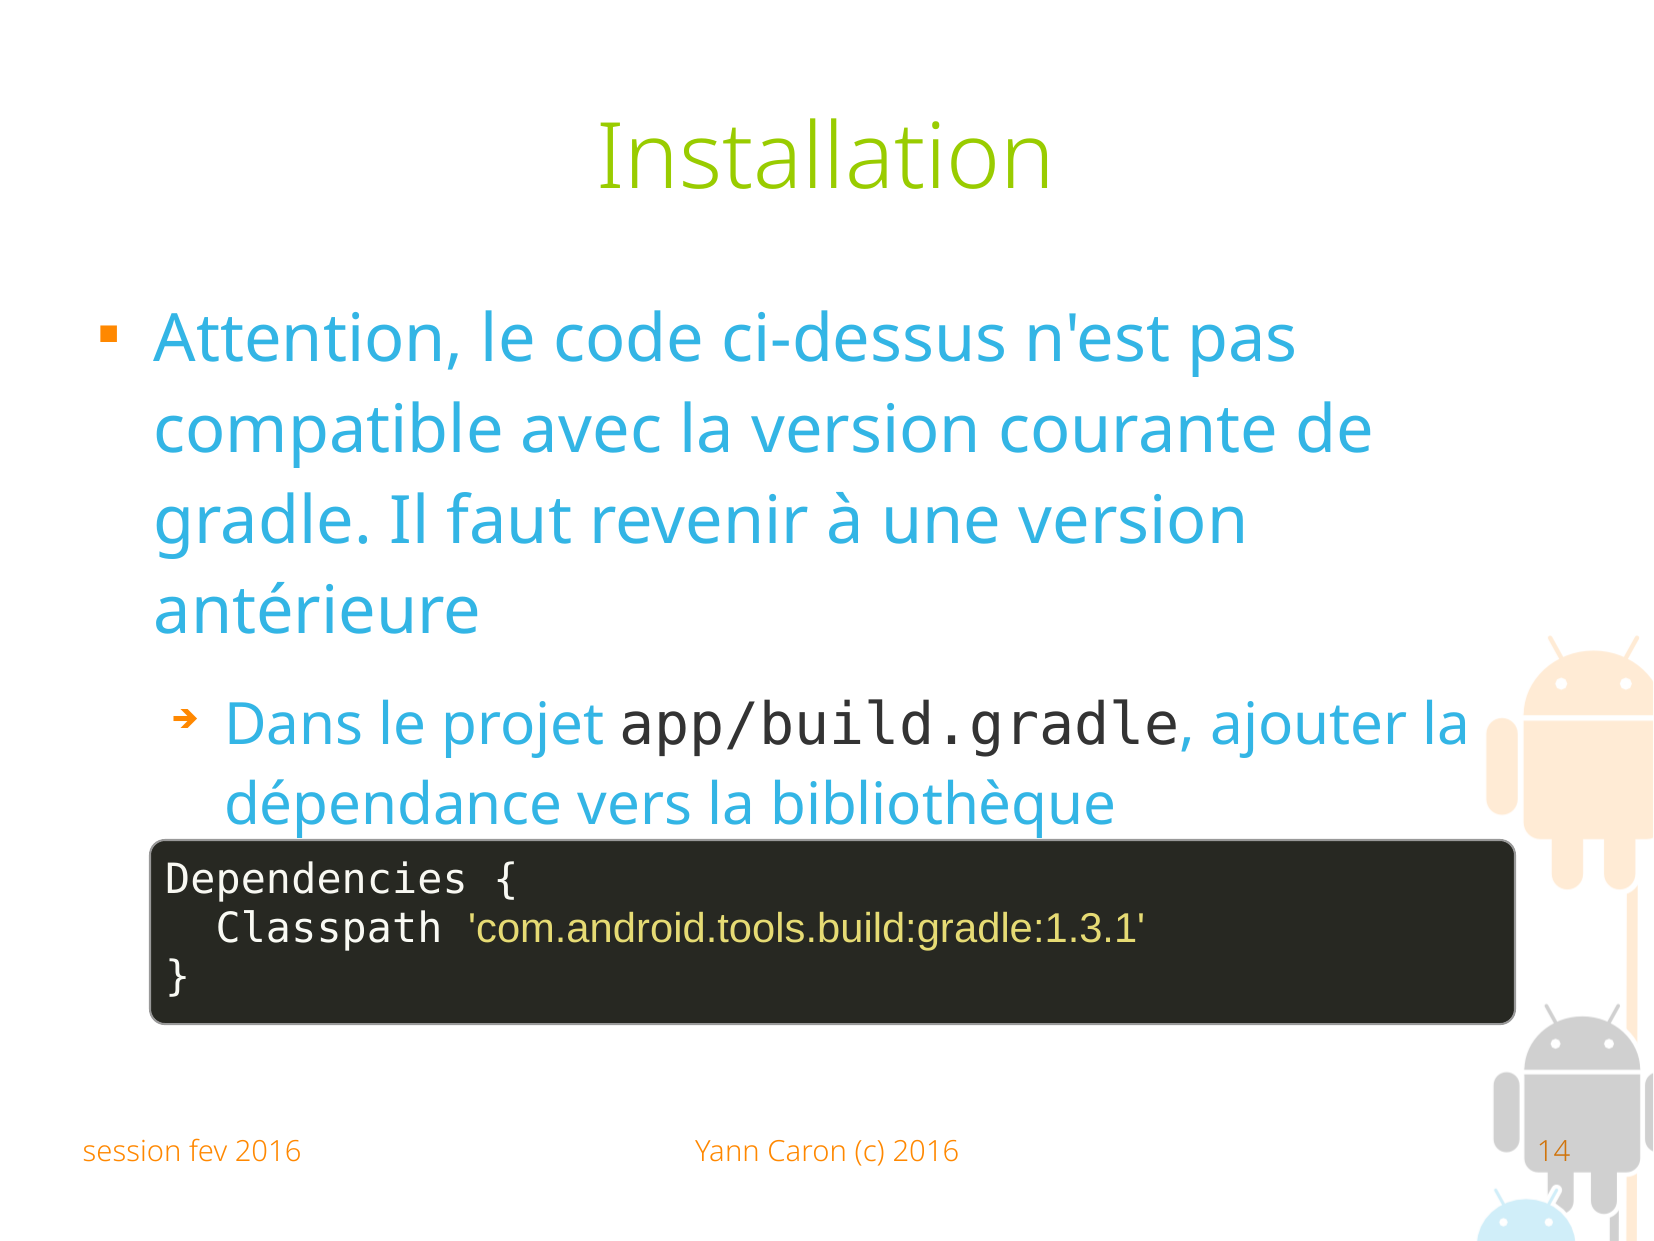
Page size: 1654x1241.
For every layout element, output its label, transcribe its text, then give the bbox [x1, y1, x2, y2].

picture [240, 423, 1654, 1241]
title Installation [82, 49, 1571, 257]
text_box Dependencies { Classpath 'com.android.tools.build:gradle:1.3.1' } [150, 840, 1516, 1025]
list Attention, le code ci-dessus n'est pas compatible avec la version courante de gradle. Il faut revenir à une version antérieure Dans le projet app/build.gradle, ajouter la dépendance vers la bibliothèque [82, 290, 1571, 1010]
